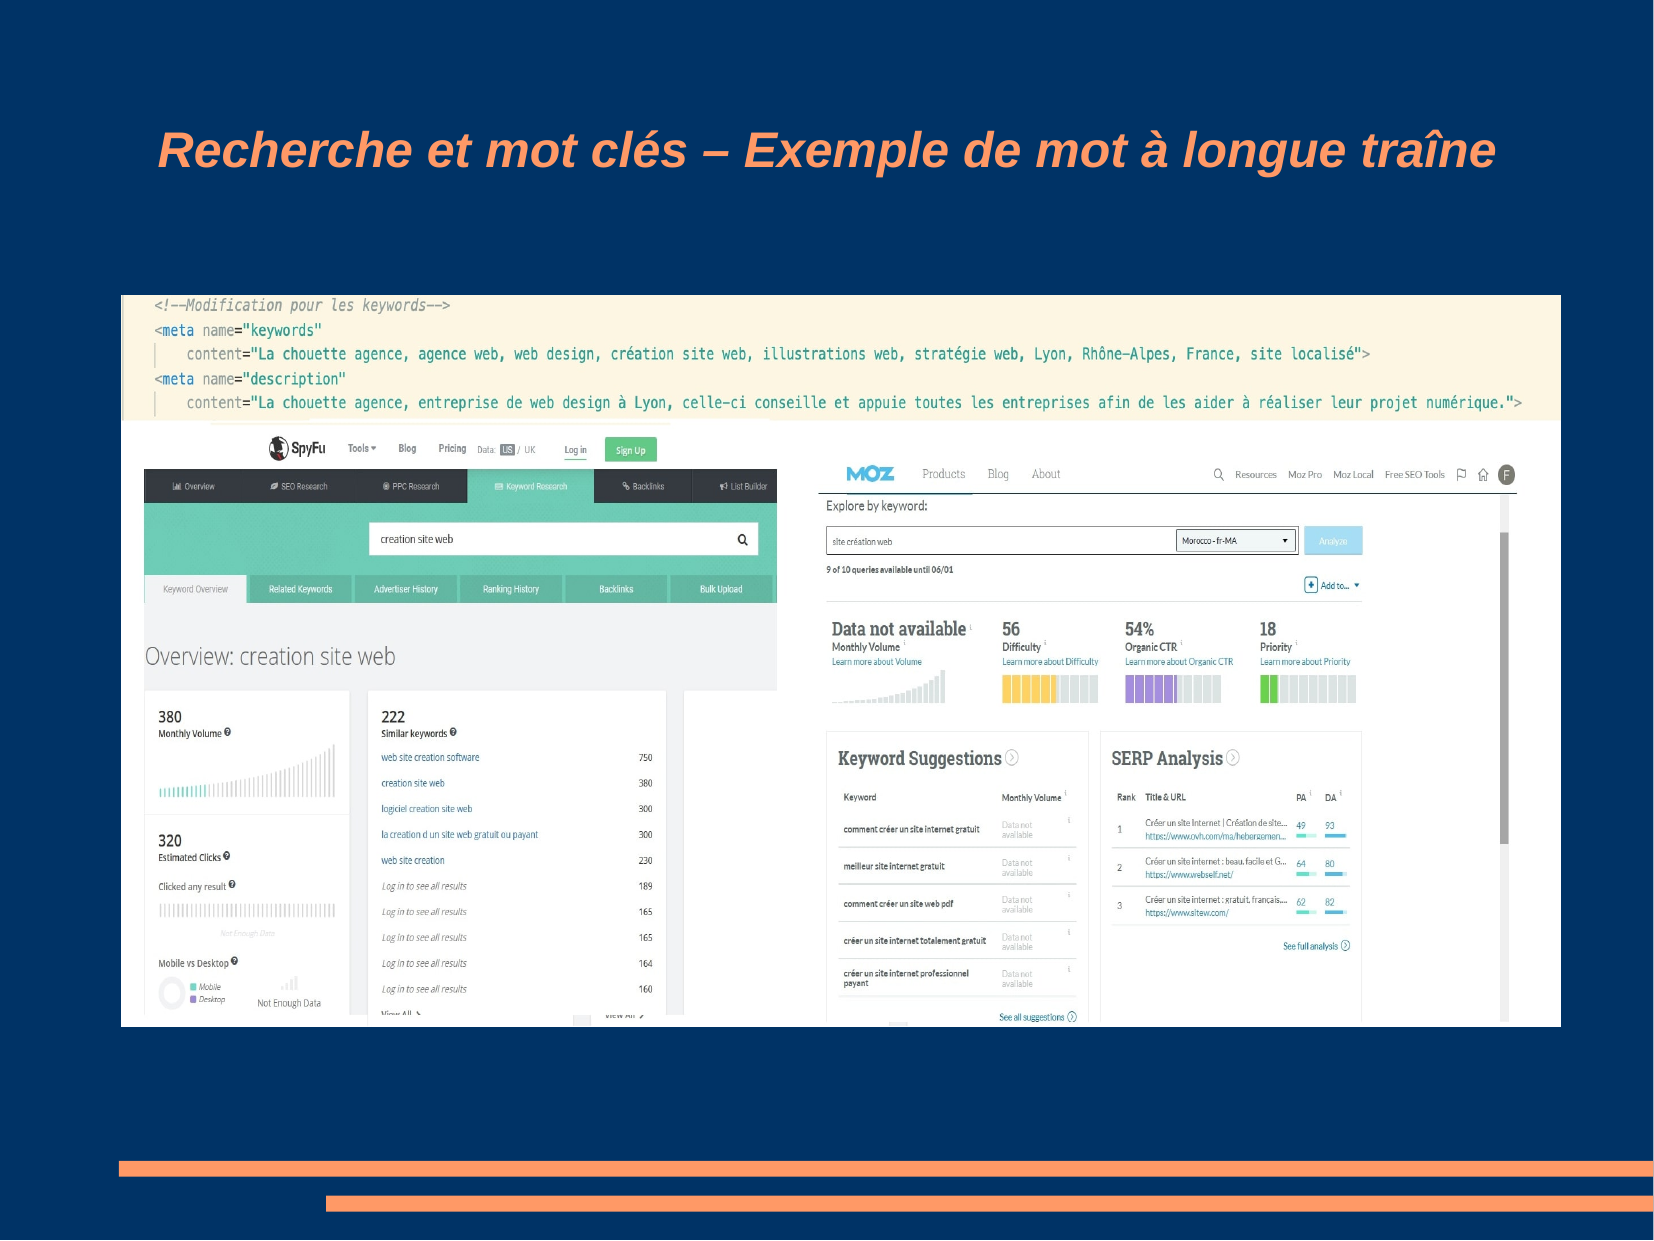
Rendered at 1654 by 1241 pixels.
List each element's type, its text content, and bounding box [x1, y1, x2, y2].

picture [121, 295, 1561, 1027]
title Recherche et mot clés – Exemple de mot à longue traîne [121, 46, 1534, 254]
